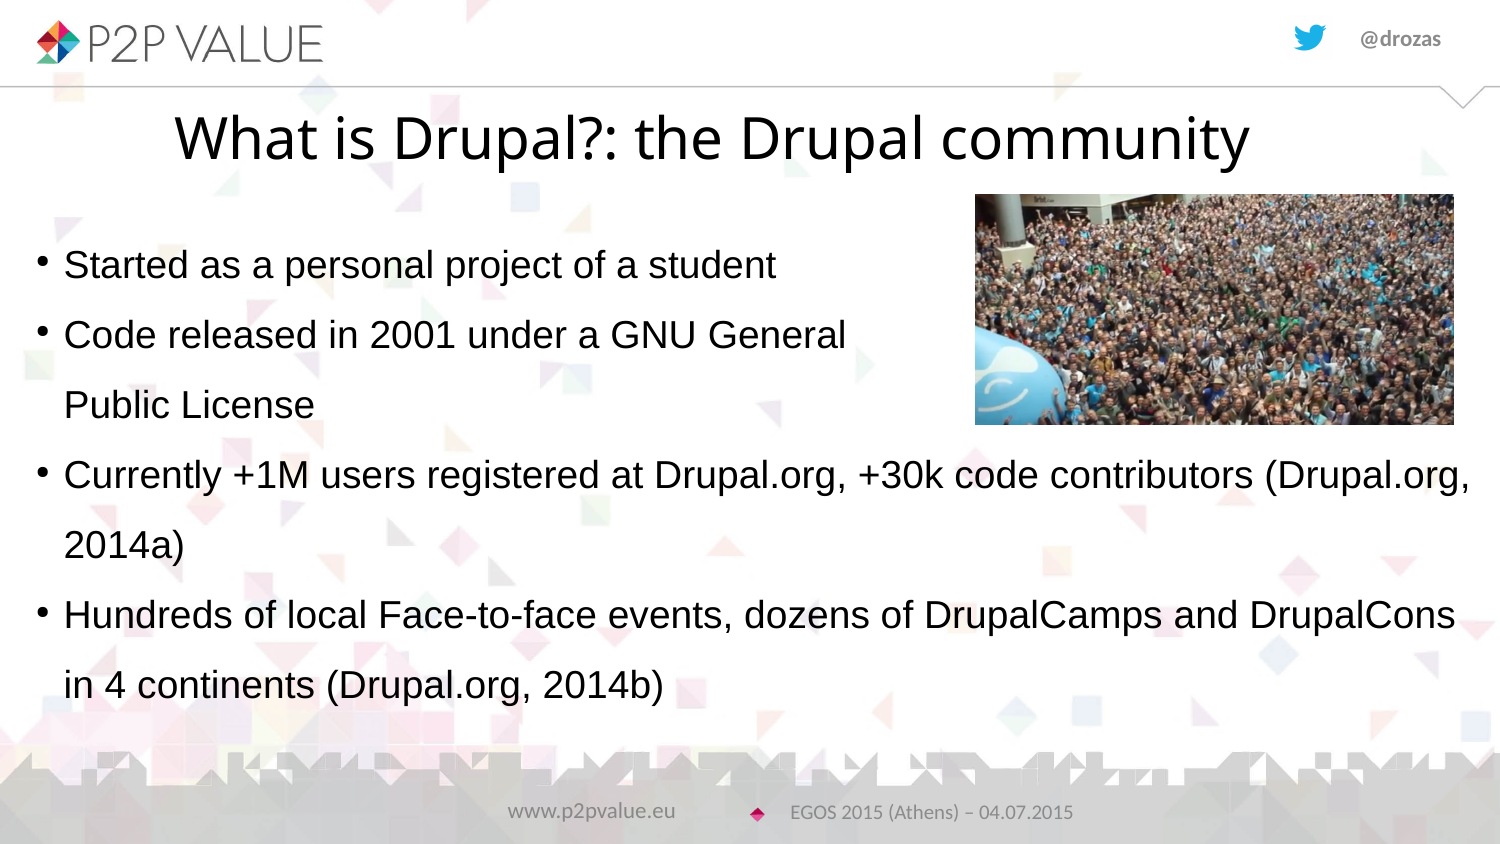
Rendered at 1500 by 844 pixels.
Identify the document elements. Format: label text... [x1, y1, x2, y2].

text_box www.p2pvalue.eu [501, 789, 720, 829]
text_box @drozas [1333, 15, 1455, 60]
picture [0, 0, 1500, 844]
title What is Drupal?: the Drupal community [60, 92, 1366, 162]
text_box EGOS 2015 (Athens) – 04.07.2015 [777, 788, 1470, 834]
subtitle Started as a personal project of a student Code released in 2001 under a GNU General Public License Currently +1M users registered at Drupal.org, +30k code contributors (Drupal.org, 2014a) Hundreds of local Face-to-face events, dozens of DrupalCamps and DrupalCons in 4 continents (Drupal.org, 2014b) [22, 162, 1500, 718]
picture [975, 194, 1454, 425]
